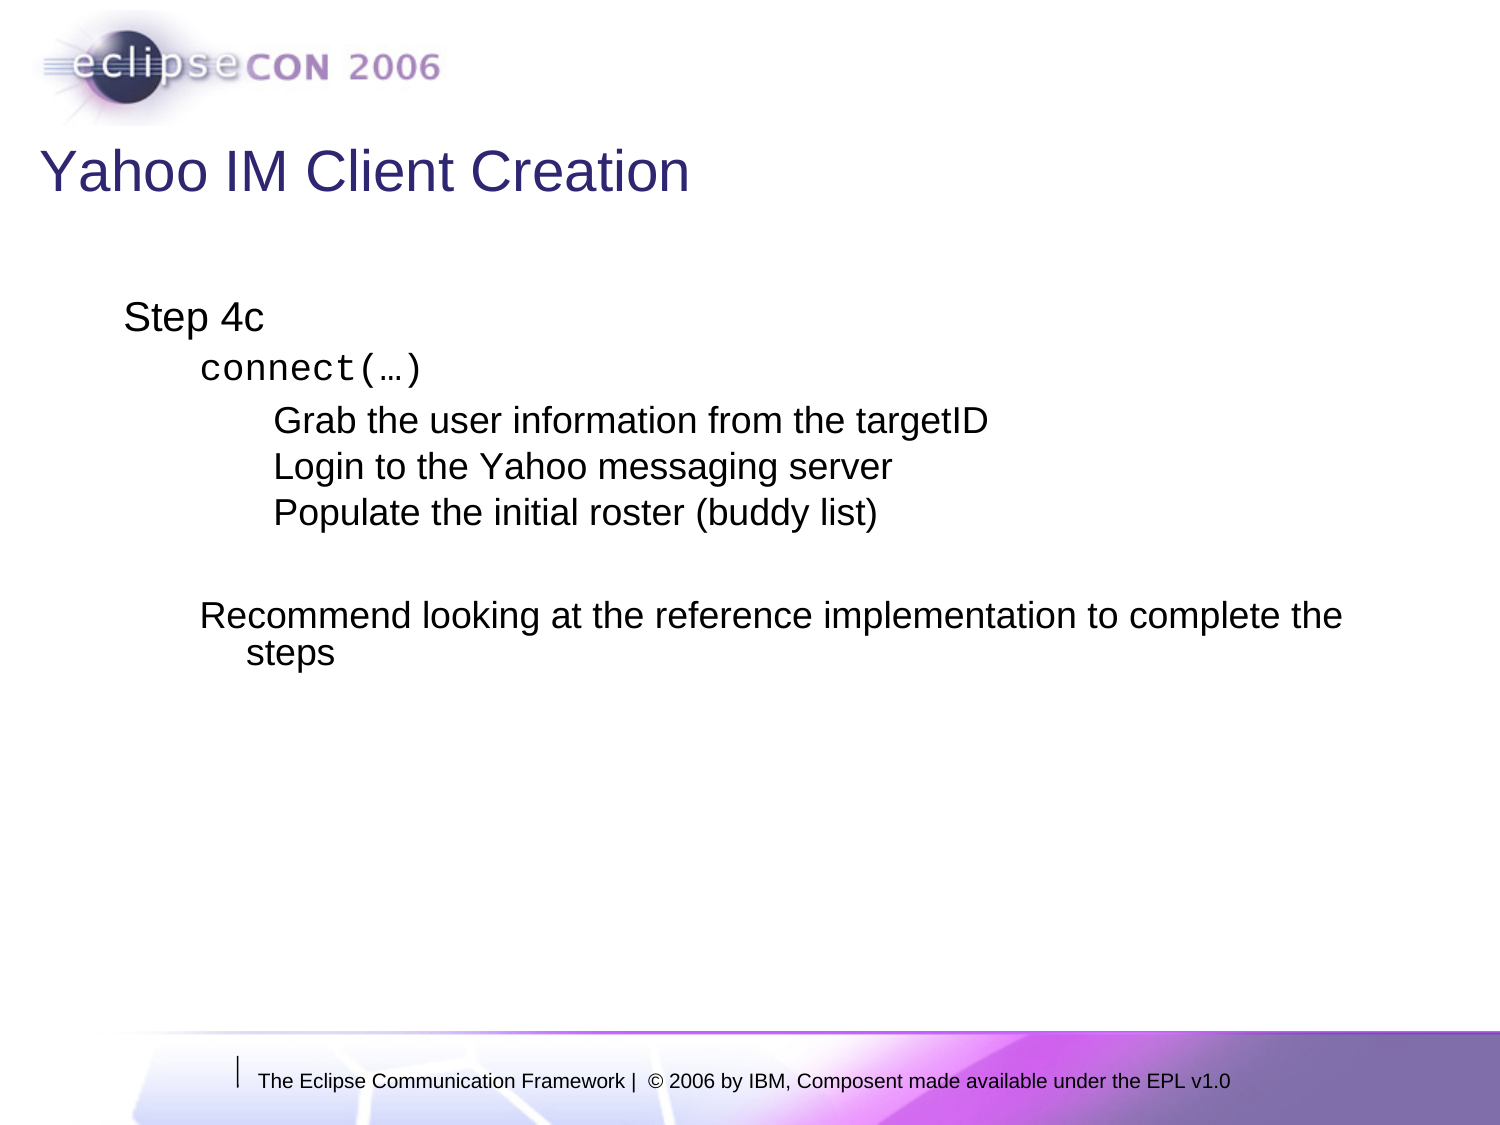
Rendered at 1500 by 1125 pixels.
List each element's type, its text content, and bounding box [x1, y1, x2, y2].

title Yahoo IM Client Creation [25, 142, 1378, 225]
picture [0, 1031, 1500, 1125]
list Step 4c connect(…) Grab the user information from the targetID Login to the Yahoo messaging server Populate the initial roster (buddy list) Recommend looking at the reference implementation to complete the steps [108, 291, 1378, 932]
picture [31, 10, 1040, 126]
